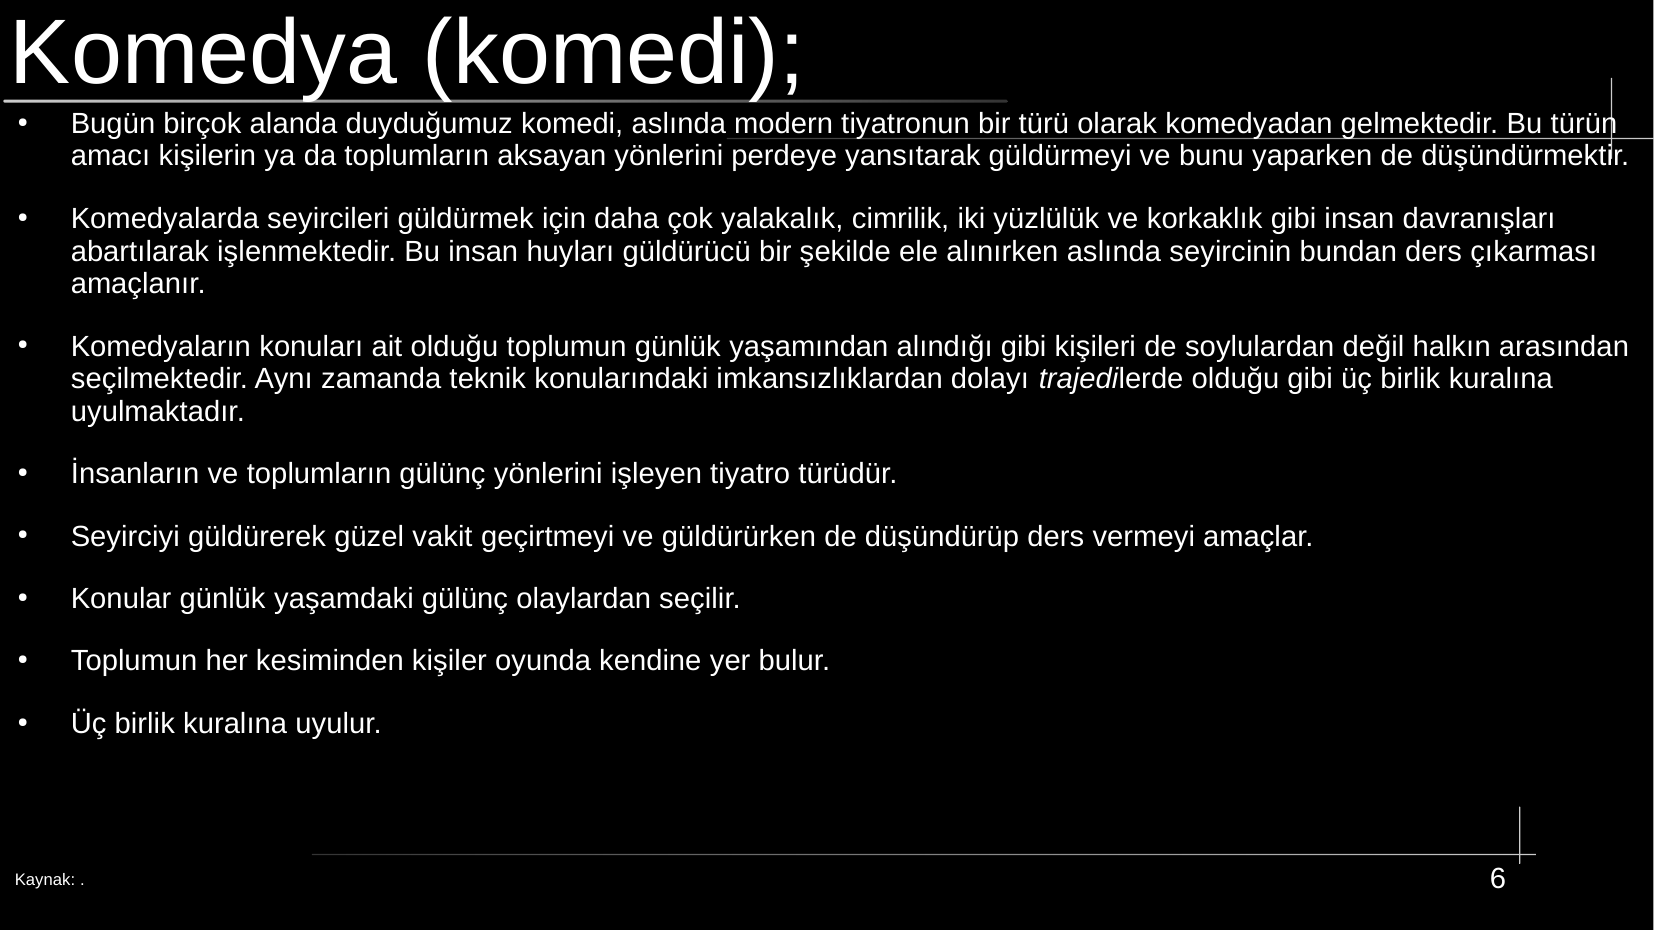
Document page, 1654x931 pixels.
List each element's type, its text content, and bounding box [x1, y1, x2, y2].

text_box Kaynak: . [0, 862, 1654, 931]
title Komedya (komedi); [10, 0, 1576, 103]
list Bugün birçok alanda duyduğumuz komedi, aslında modern tiyatronun bir türü olarak komedyadan gelmektedir. Bu türün amacı kişilerin ya da toplumların aksayan yönlerini perdeye yansıtarak güldürmeyi ve bunu yaparken de düşündürmektir. Komedyalarda seyircileri güldürmek için daha çok yalakalık, cimrilik, iki yüzlülük ve korkaklık gibi insan davranışları abartılarak işlenmektedir. Bu insan huyları güldürücü bir şekilde ele alınırken aslında seyircinin bundan ders çıkarması amaçlanır. Komedyaların konuları ait olduğu toplumun günlük yaşamından alındığı gibi kişileri de soylulardan değil halkın arasından seçilmektedir. Aynı zamanda teknik konularındaki imkansızlıklardan dolayı trajedilerde olduğu gibi üç birlik kuralına uyulmaktadır. İnsanların ve toplumların gülünç yönlerini işleyen tiyatro türüdür. Seyirciyi güldürerek güzel vakit geçirtmeyi ve güldürürken de düşündürüp ders vermeyi amaçlar. Konular günlük yaşamdaki gülünç olaylardan seçilir. Toplumun her kesiminden kişiler oyunda kendine yer bulur. Üç birlik kuralına uyulur. [0, 106, 1654, 857]
